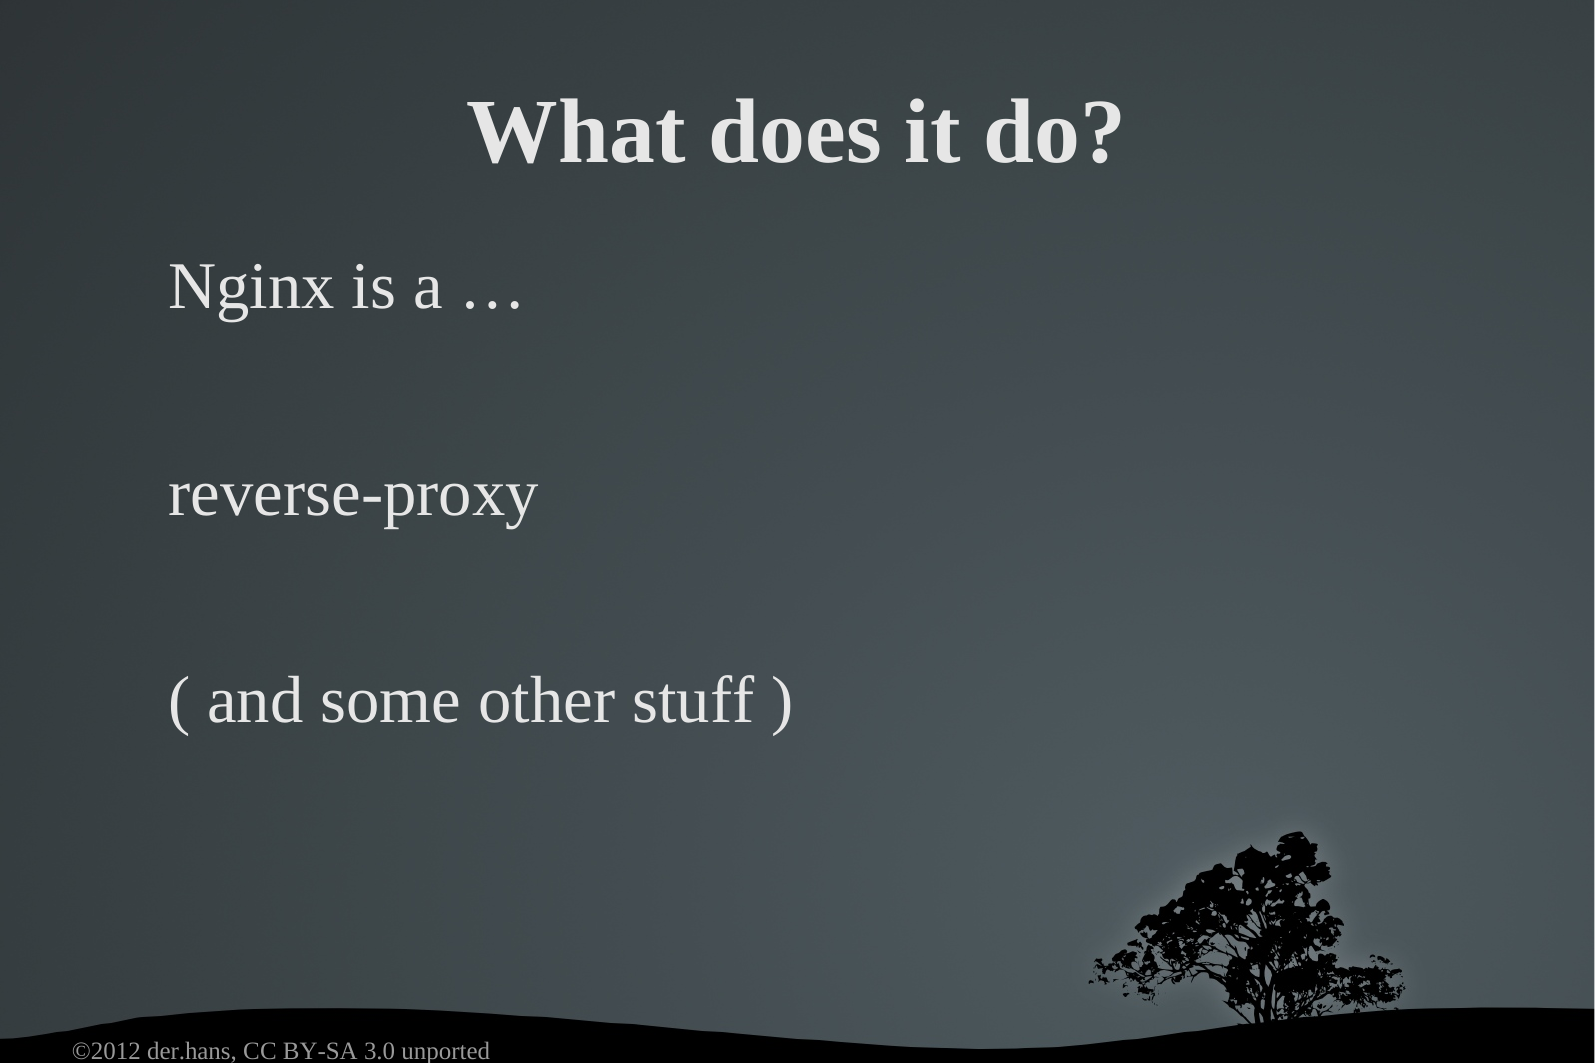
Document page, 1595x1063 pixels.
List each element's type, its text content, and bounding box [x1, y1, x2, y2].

picture [430, 1049, 435, 1058]
list Nginx is a … reverse-proxy ( and some other stuff ) [79, 248, 1515, 992]
title What does it do? [79, 49, 1515, 213]
picture [0, 0, 1595, 1063]
